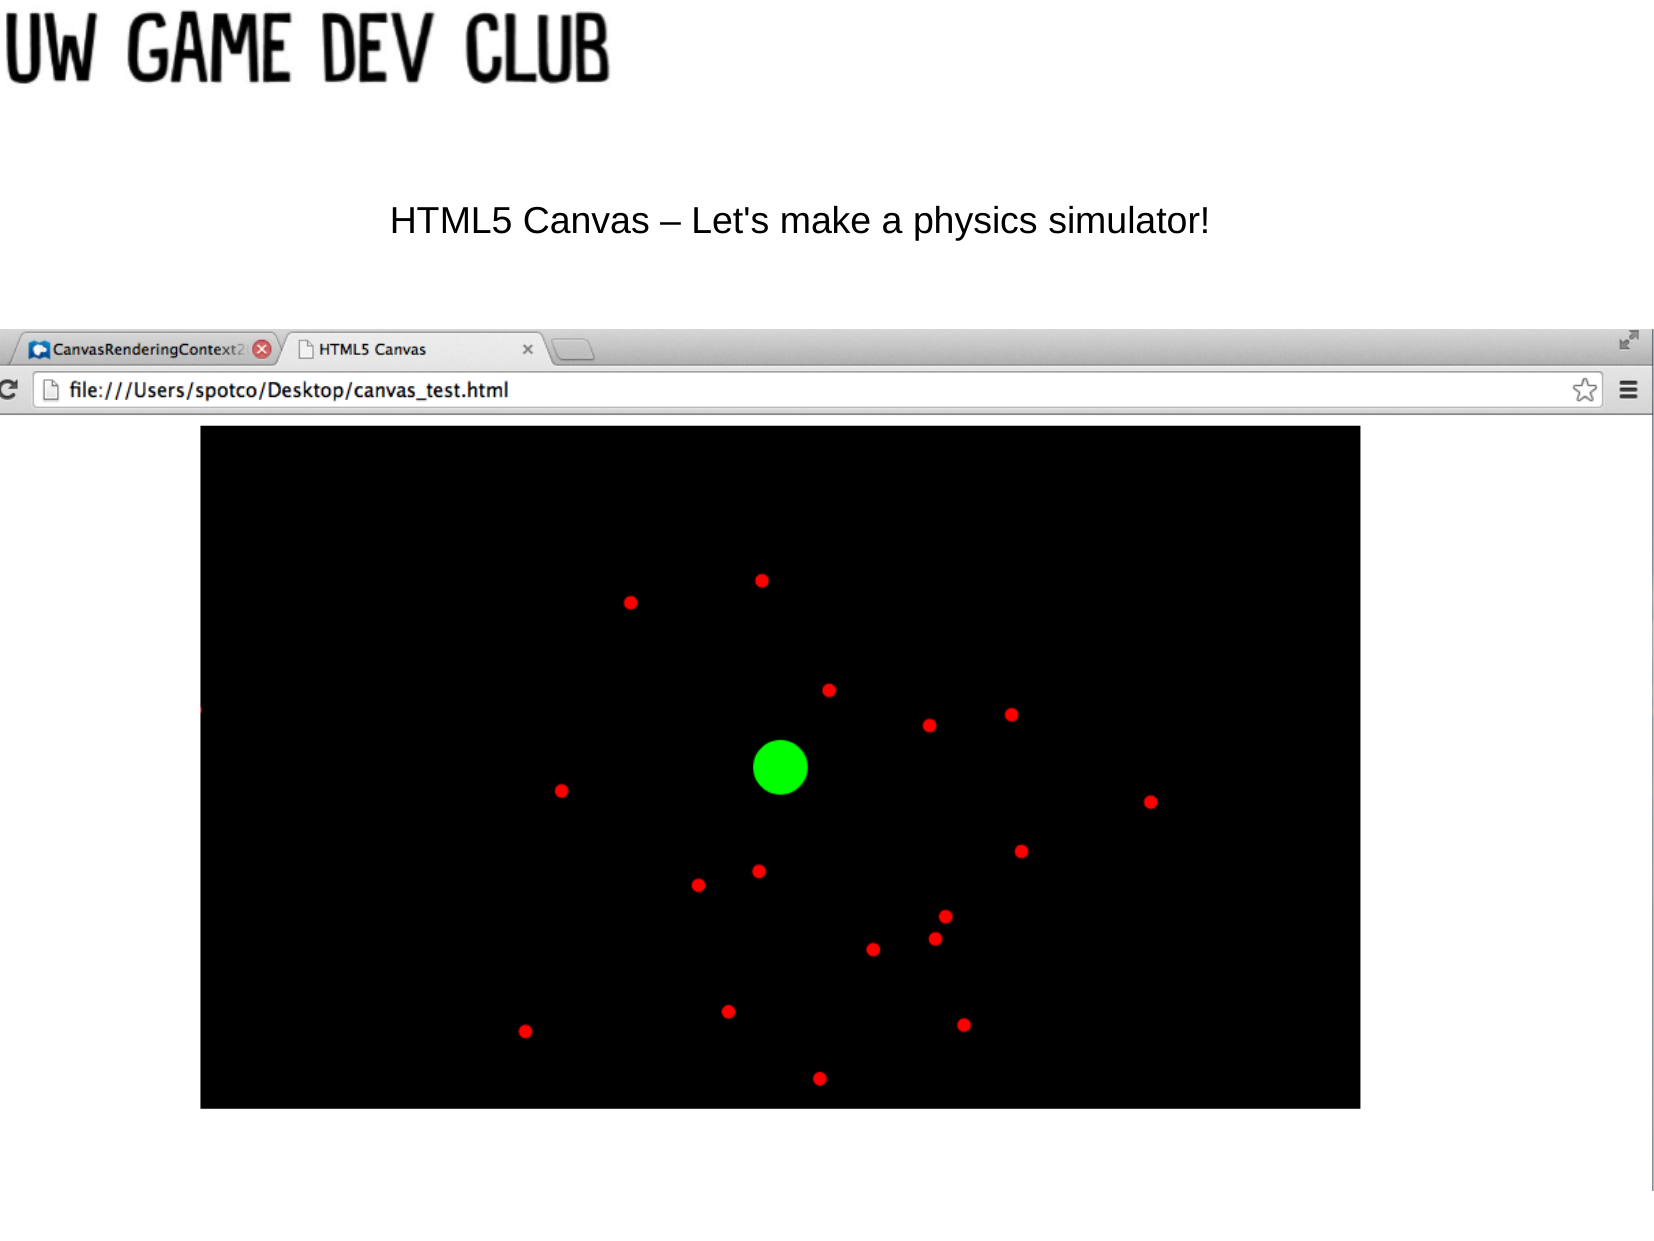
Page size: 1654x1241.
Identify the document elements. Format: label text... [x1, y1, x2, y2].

text_box HTML5 Canvas – Let's make a physics simulator! [375, 191, 1336, 249]
picture [0, 329, 1654, 1191]
picture [2, 1, 617, 90]
